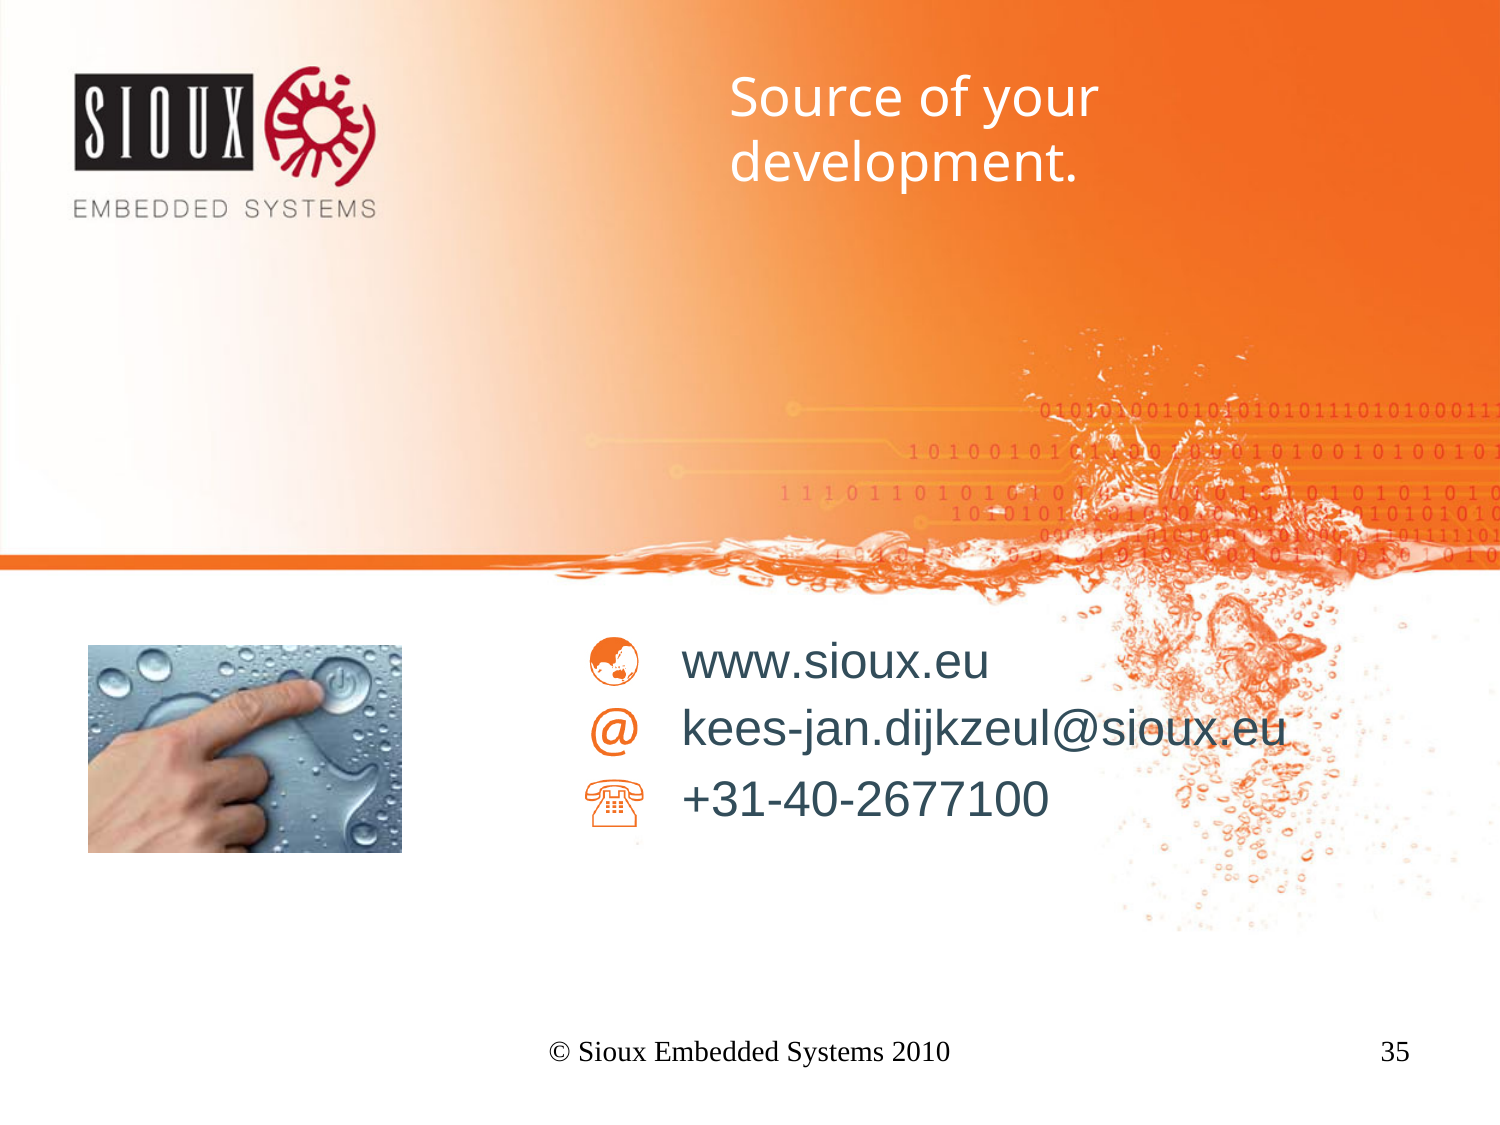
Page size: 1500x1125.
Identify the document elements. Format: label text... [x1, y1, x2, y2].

text_box Source of your development. [714, 54, 1436, 201]
text_box www.sioux.eu [667, 621, 1424, 687]
text_box kees-jan.dijkzeul@sioux.eu [666, 687, 1424, 764]
text_box +31-40-2677100 [667, 758, 1424, 835]
picture [0, 0, 1500, 1125]
